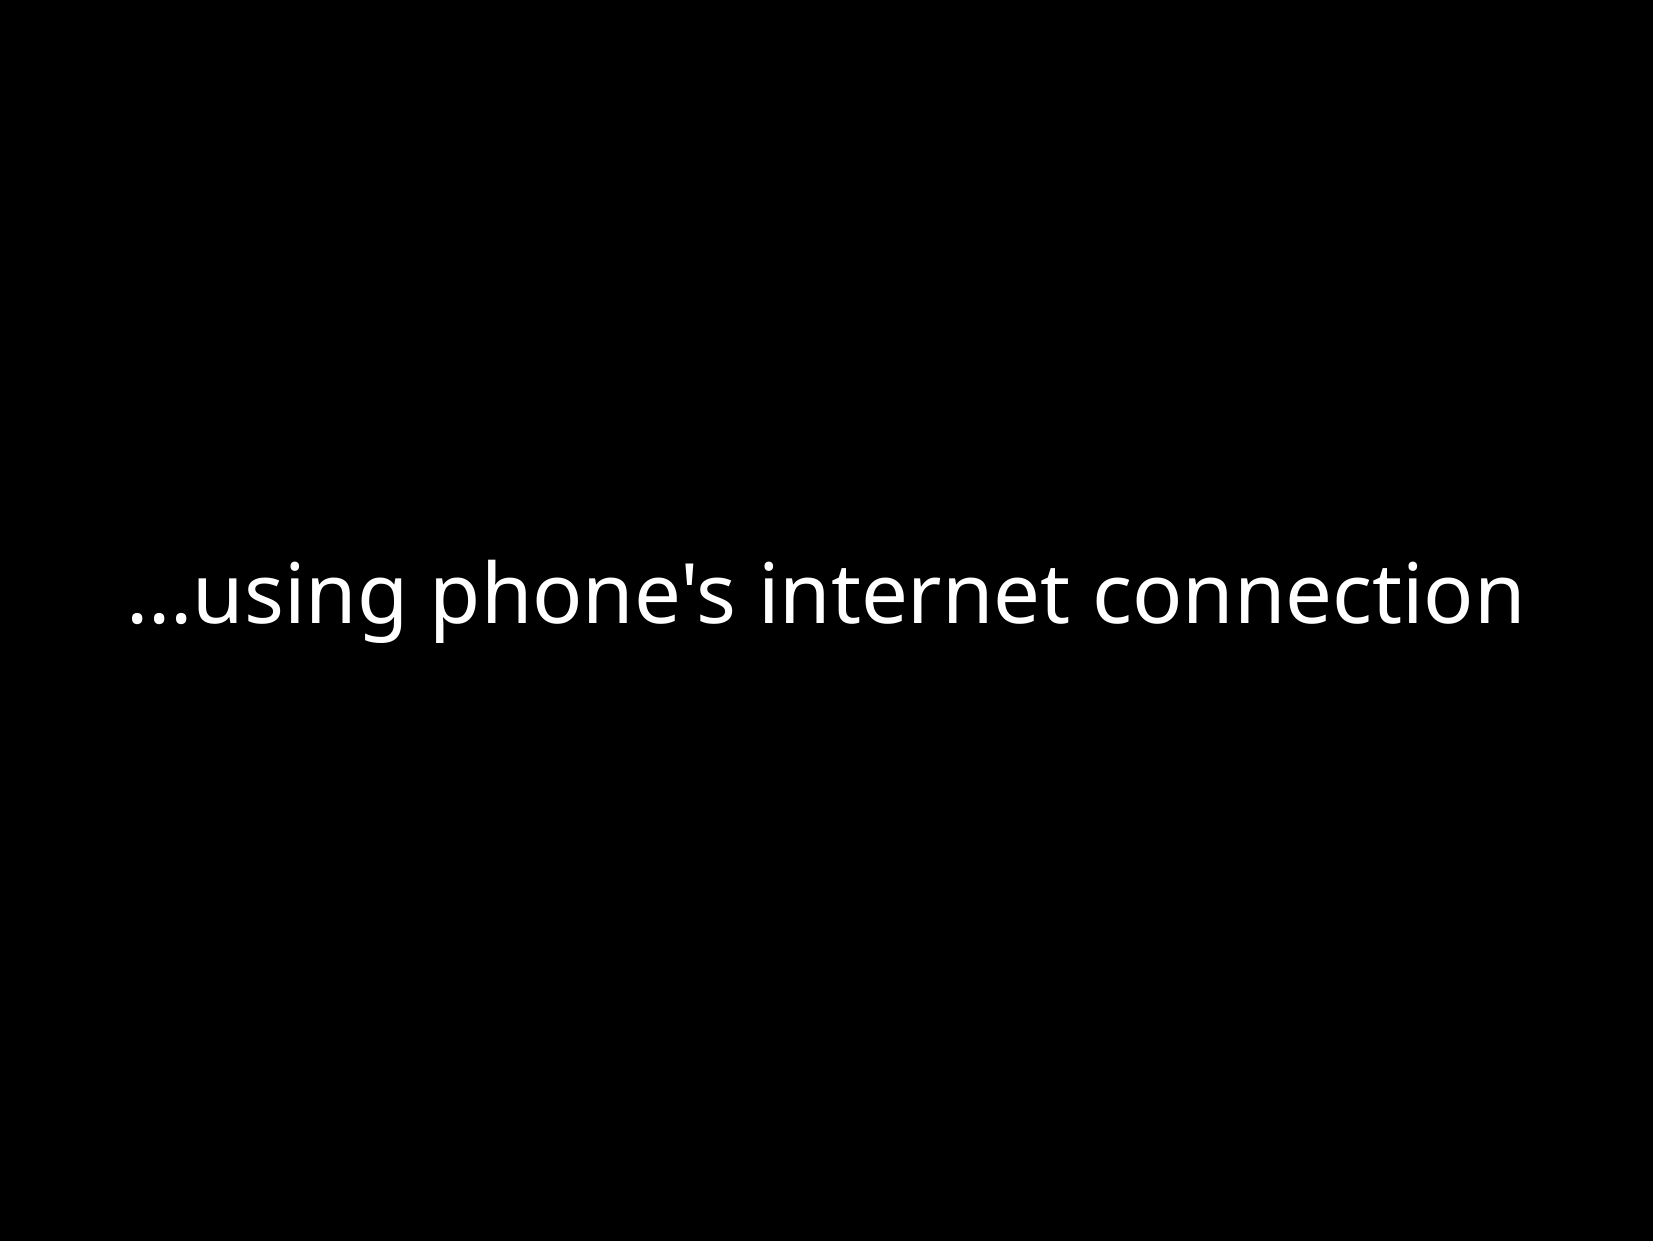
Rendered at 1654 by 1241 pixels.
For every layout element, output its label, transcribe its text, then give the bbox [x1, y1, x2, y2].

subtitle ...using phone's internet connection [82, 231, 1571, 951]
